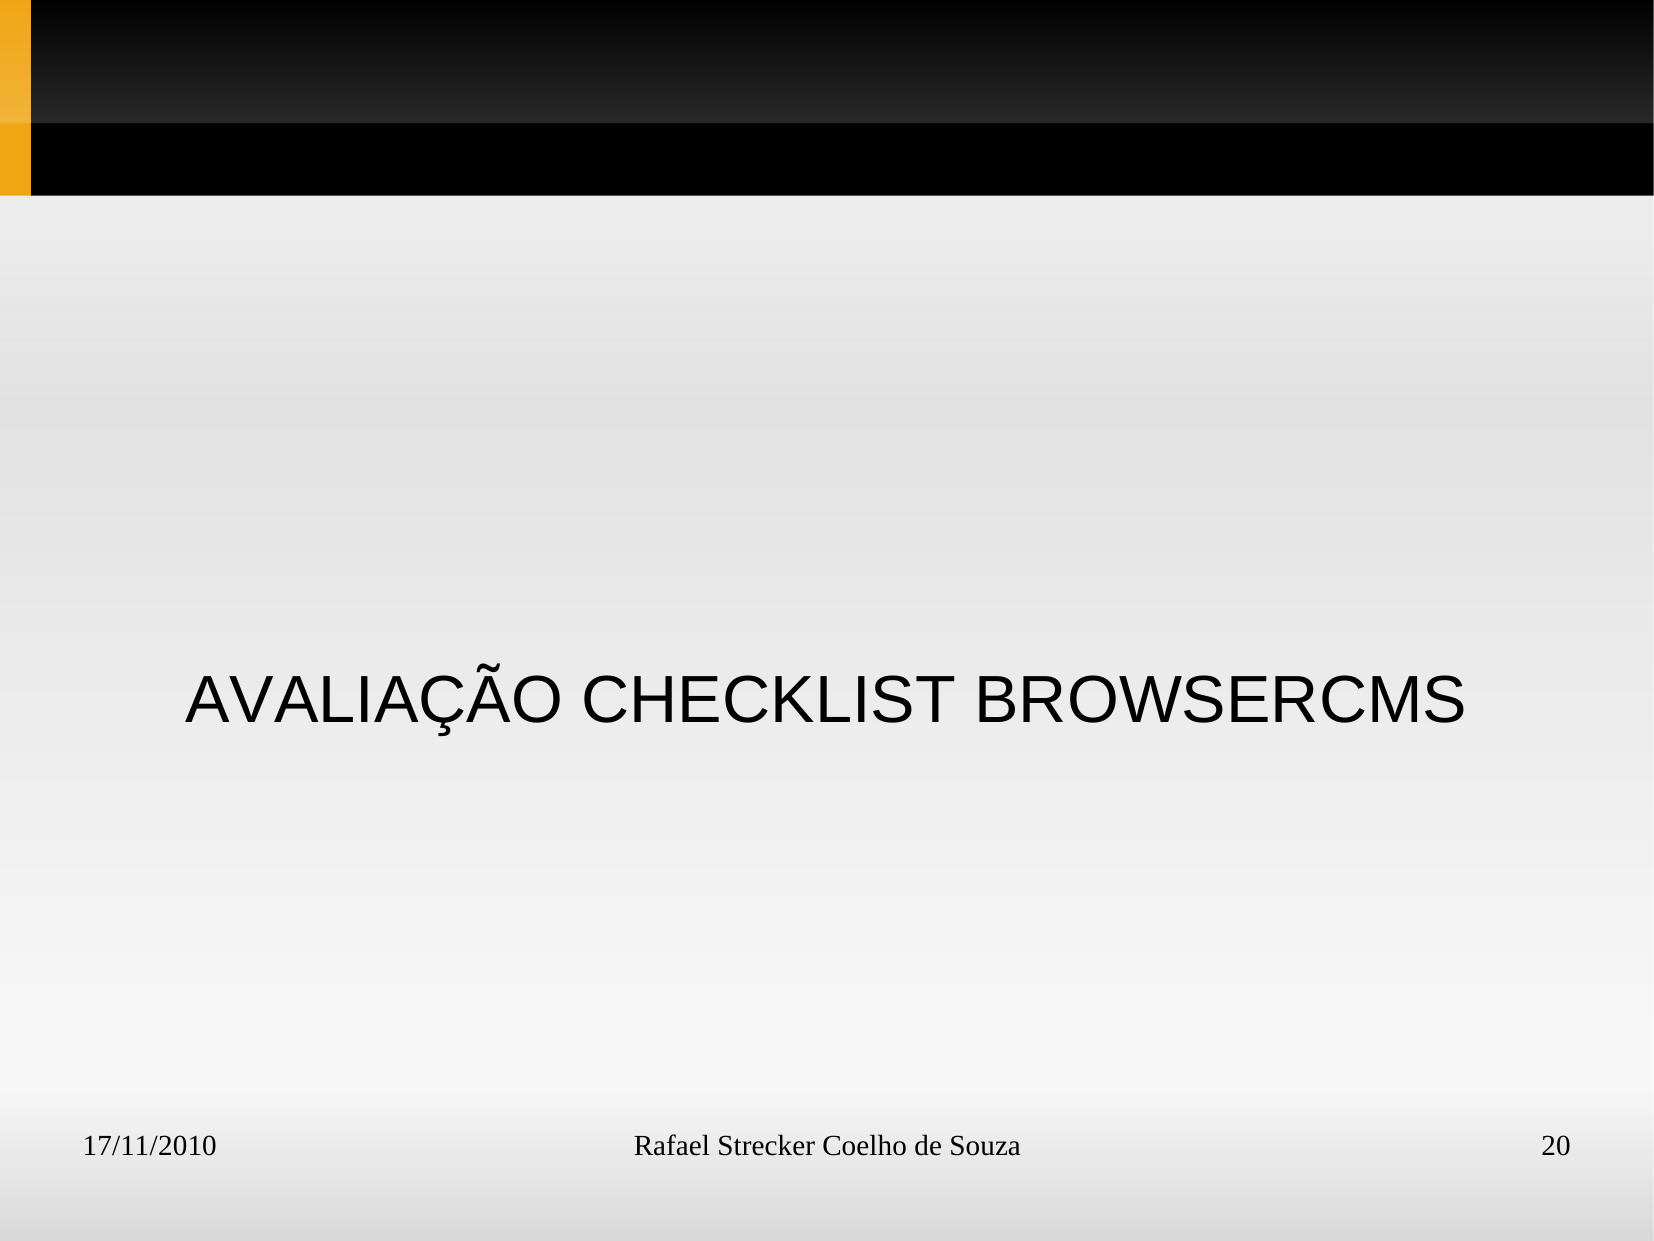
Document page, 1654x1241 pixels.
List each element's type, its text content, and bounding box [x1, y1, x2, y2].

picture [0, 0, 1654, 1241]
subtitle AVALIAÇÃO CHECKLIST BROWSERCMS [82, 297, 1571, 1102]
